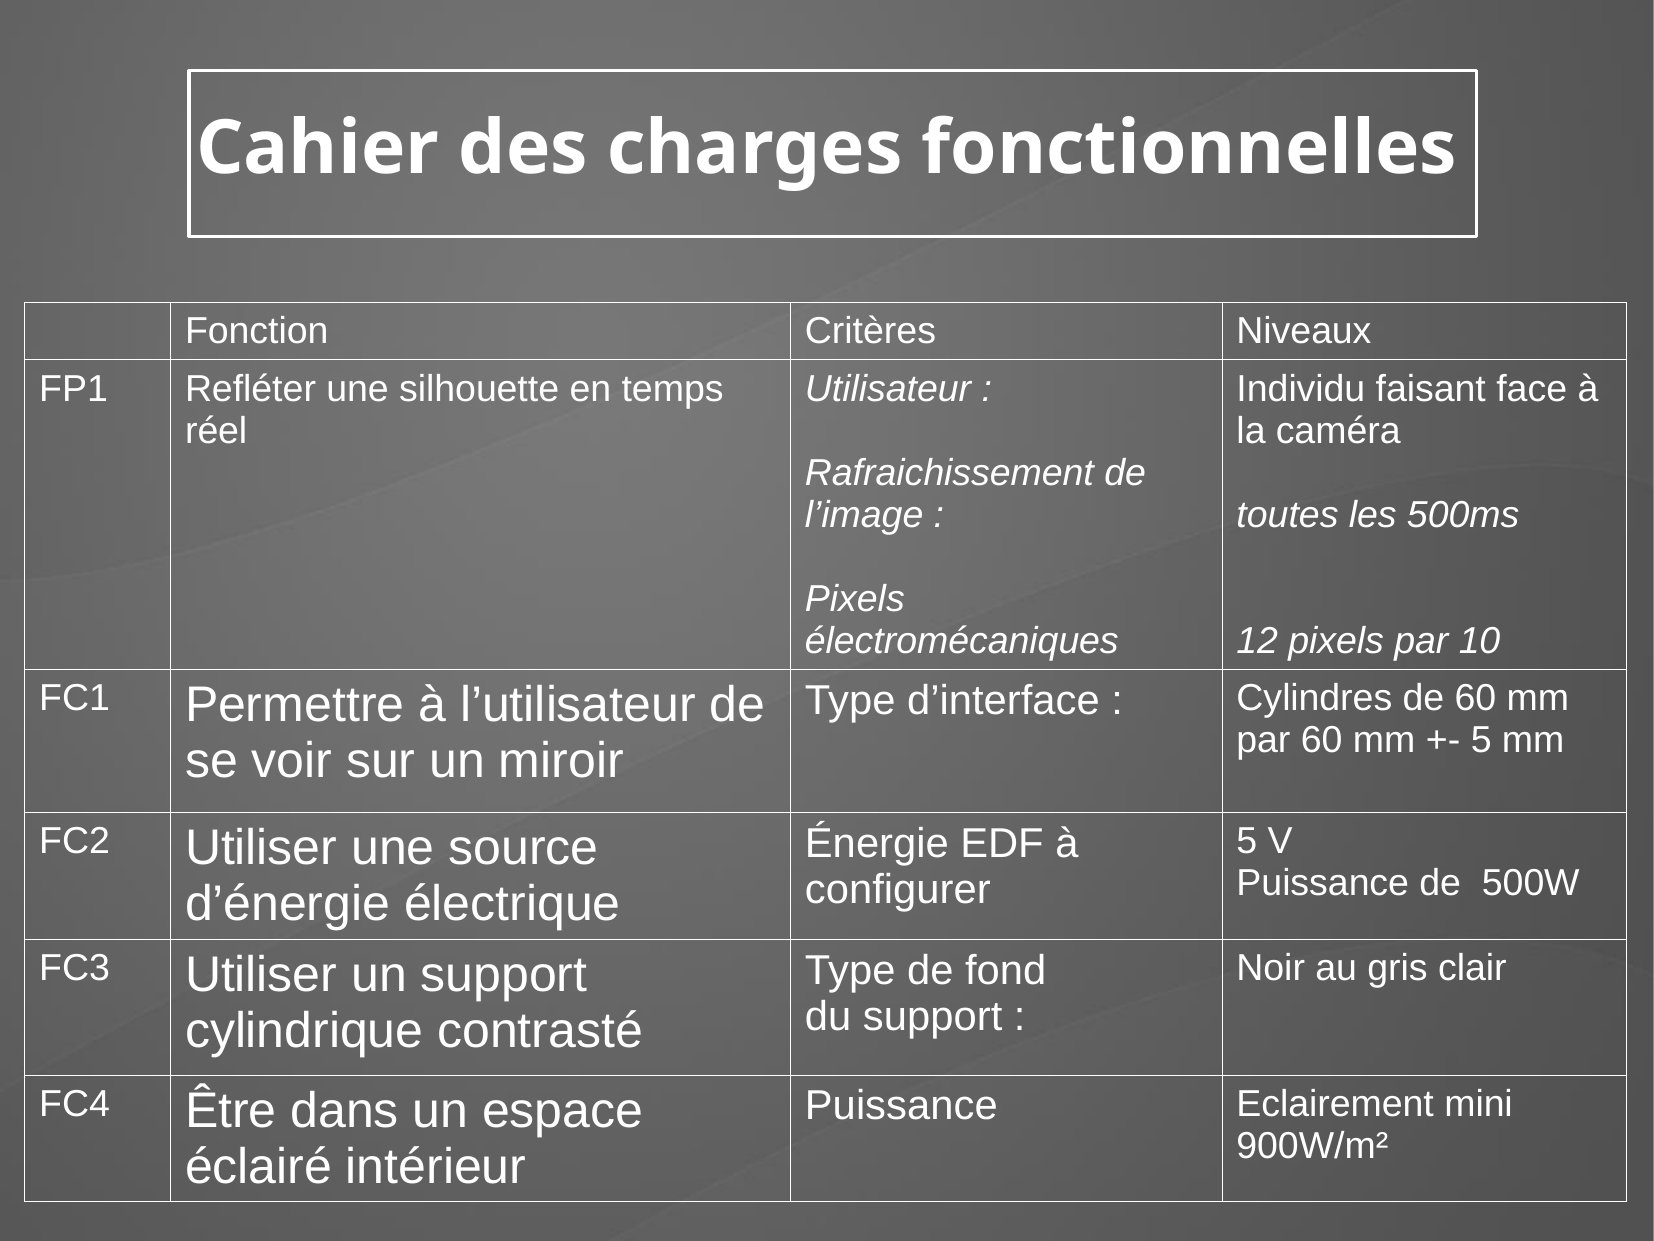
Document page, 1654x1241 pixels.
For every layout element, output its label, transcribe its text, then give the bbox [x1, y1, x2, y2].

table_cell FC3 [25, 940, 170, 1075]
table_header Niveaux [1223, 303, 1626, 359]
table_cell Individu faisant face à la caméra toutes les 500ms 12 pixels par 10 [1223, 360, 1626, 669]
picture [0, 0, 1654, 1241]
table_header Critères [791, 303, 1222, 359]
table_cell Permettre à l’utilisateur de se voir sur un miroir [171, 670, 790, 812]
table_cell Type d’interface : [791, 670, 1222, 812]
text_box [188, 70, 1477, 237]
table_cell FC1 [25, 670, 170, 812]
table_cell Être dans un espace éclairé intérieur [171, 1076, 790, 1201]
table_cell Eclairement mini 900W/m² [1223, 1076, 1626, 1201]
table_cell FP1 [25, 360, 170, 669]
table_cell FC2 [25, 813, 170, 939]
table_header [25, 303, 170, 359]
table_cell Type de fond du support : [791, 940, 1222, 1075]
table_cell FC4 [25, 1076, 170, 1201]
table_cell Noir au gris clair [1223, 940, 1626, 1075]
table_cell Cylindres de 60 mm par 60 mm +- 5 mm [1223, 670, 1626, 812]
table_cell Utilisateur : Rafraichissement de l’image : Pixels électromécaniques [791, 360, 1222, 669]
table_header Fonction [171, 303, 790, 359]
table_cell Puissance [791, 1076, 1222, 1201]
table_cell Utiliser un support cylindrique contrasté [171, 940, 790, 1075]
table_cell Énergie EDF à configurer [791, 813, 1222, 939]
table_cell 5 V Puissance de 500W [1223, 813, 1626, 939]
table_cell Utiliser une source d’énergie électrique [171, 813, 790, 939]
title Cahier des charges fonctionnelles [82, 40, 1571, 249]
table_cell Refléter une silhouette en temps réel [171, 360, 790, 669]
